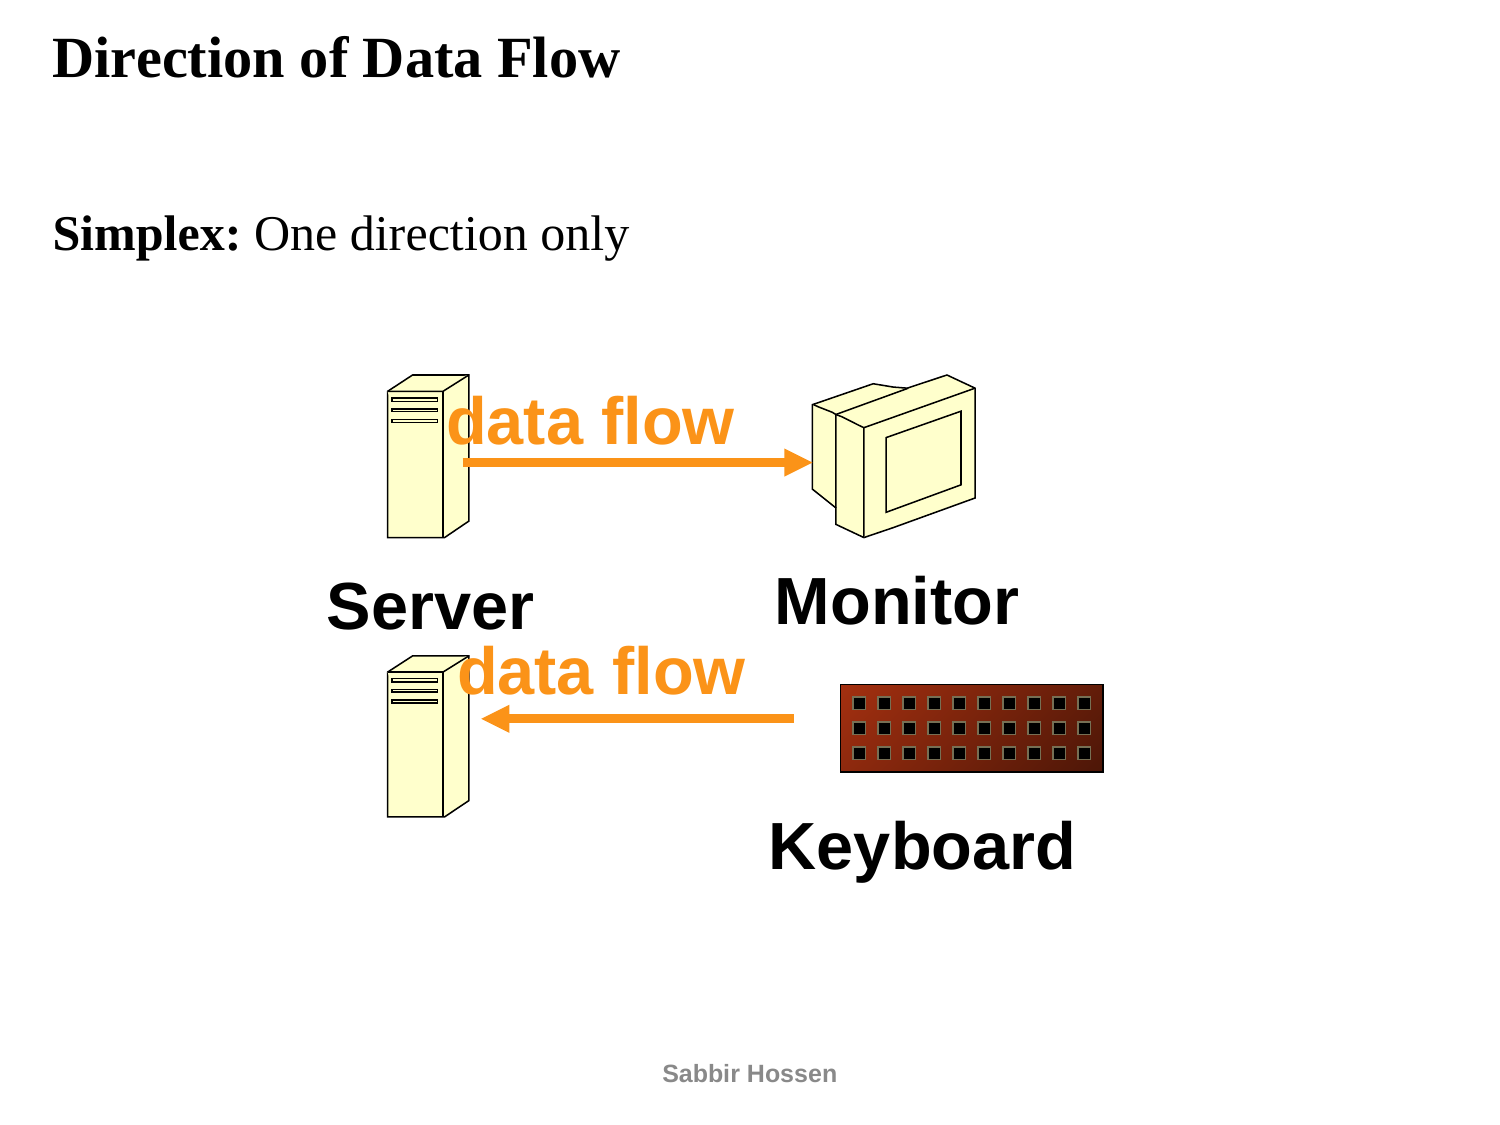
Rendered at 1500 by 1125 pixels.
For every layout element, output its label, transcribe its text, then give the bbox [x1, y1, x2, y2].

text_box [812, 375, 976, 538]
text_box data flow [442, 620, 762, 716]
text_box [387, 655, 469, 817]
text_box [840, 684, 1104, 773]
text_box data flow [431, 369, 751, 466]
list Direction of Data Flow Simplex: One direction only [37, 11, 1476, 1099]
text_box Server [312, 555, 550, 651]
text_box [387, 375, 469, 538]
text_box Sabbir Hossen [496, 1042, 1004, 1103]
text_box Monitor [760, 549, 1035, 646]
text_box Keyboard [753, 794, 1092, 891]
